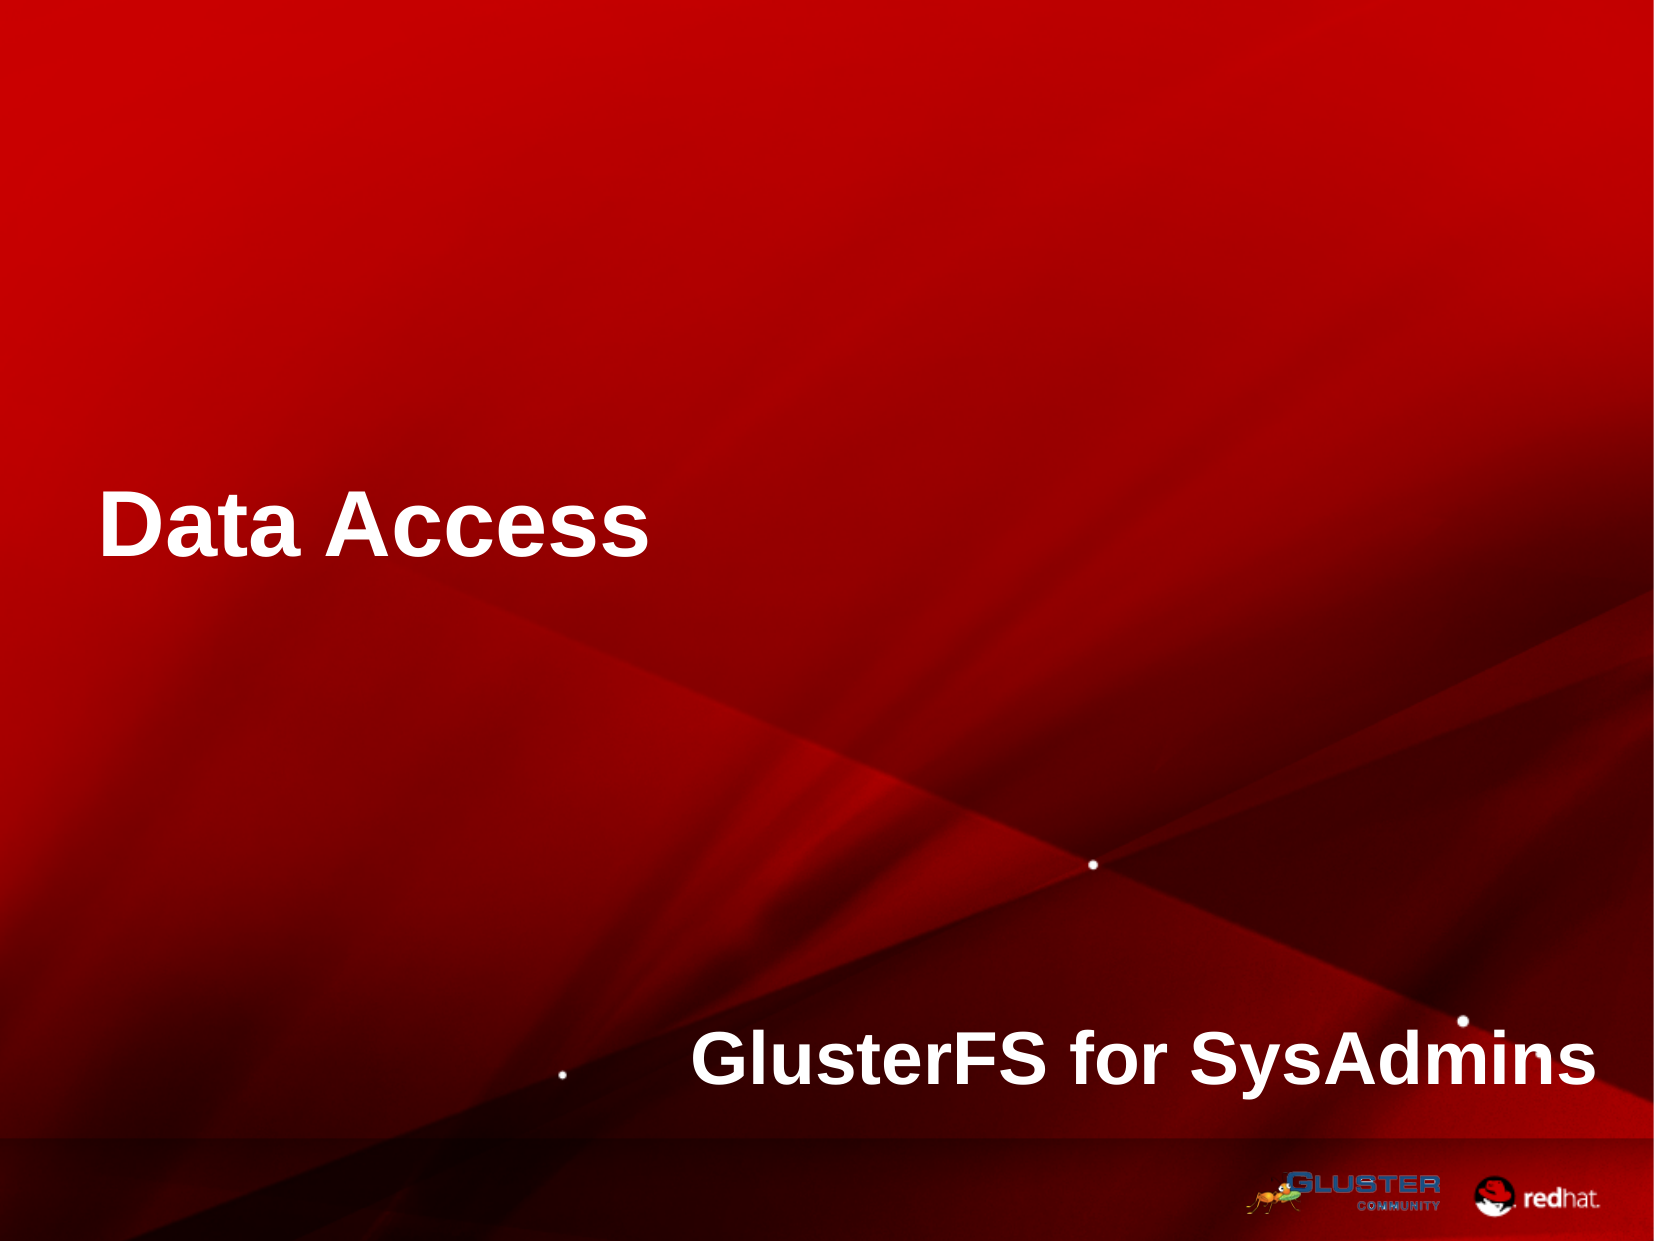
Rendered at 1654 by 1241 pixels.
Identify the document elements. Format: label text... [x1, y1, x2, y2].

text_box GlusterFS for SysAdmins [675, 963, 1614, 1111]
title Data Access [97, 430, 1586, 618]
picture [0, 0, 1654, 1241]
